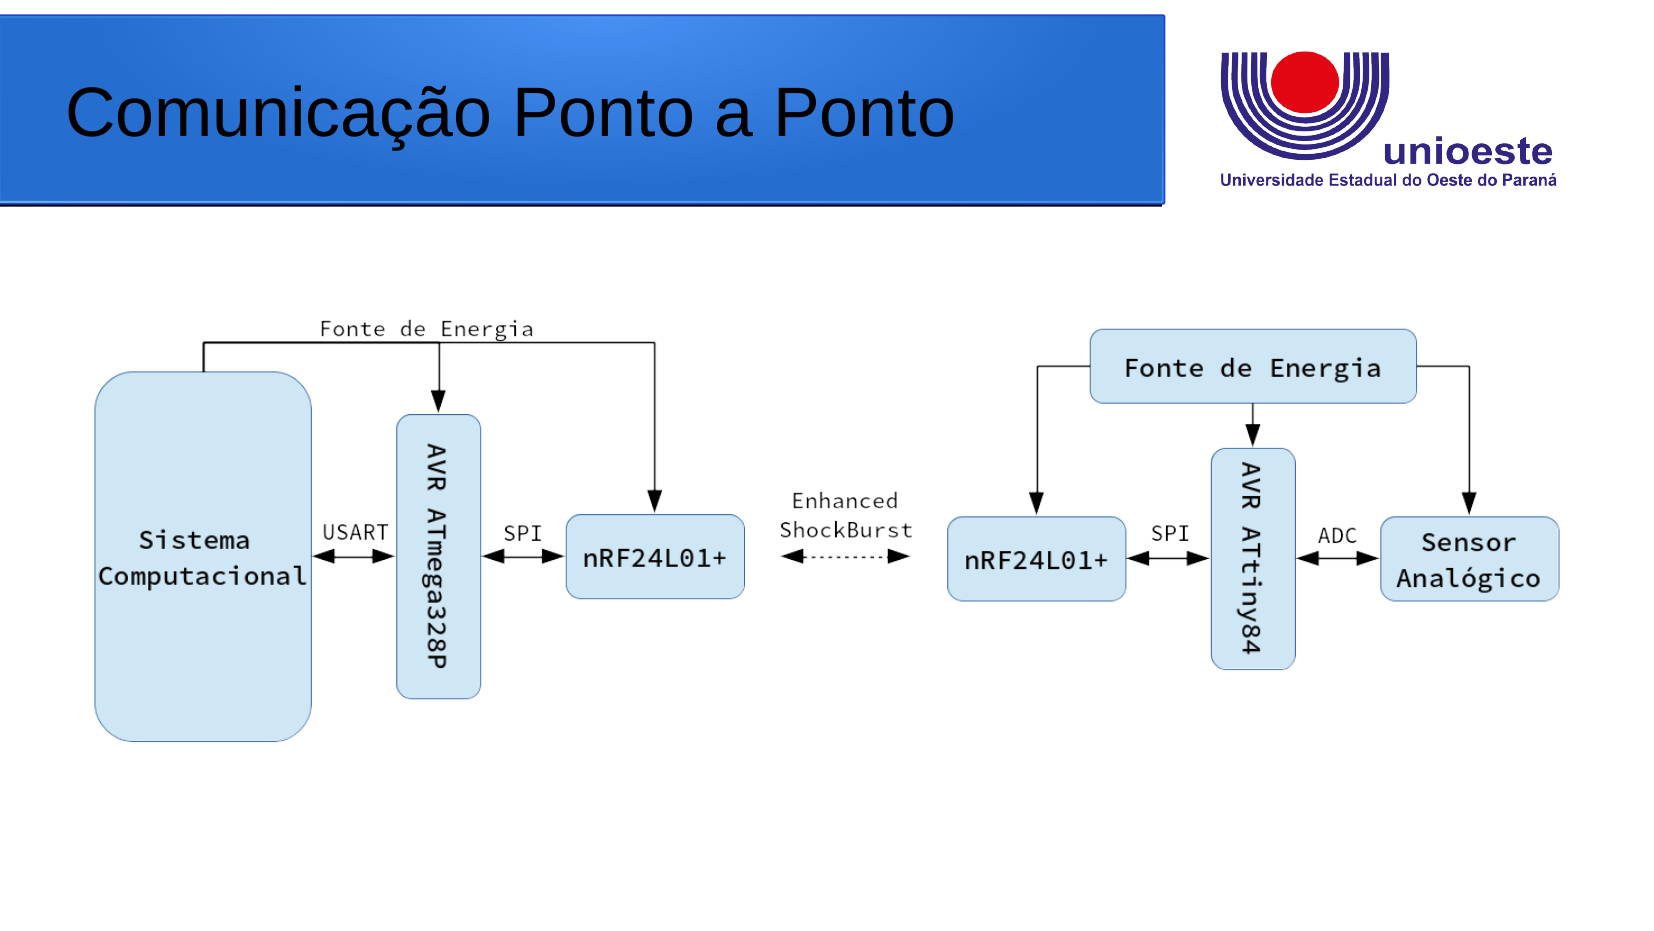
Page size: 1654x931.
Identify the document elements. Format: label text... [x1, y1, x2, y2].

picture [82, 278, 1571, 758]
title Comunicação Ponto a Ponto [64, 42, 1117, 183]
picture [1169, 19, 1601, 201]
